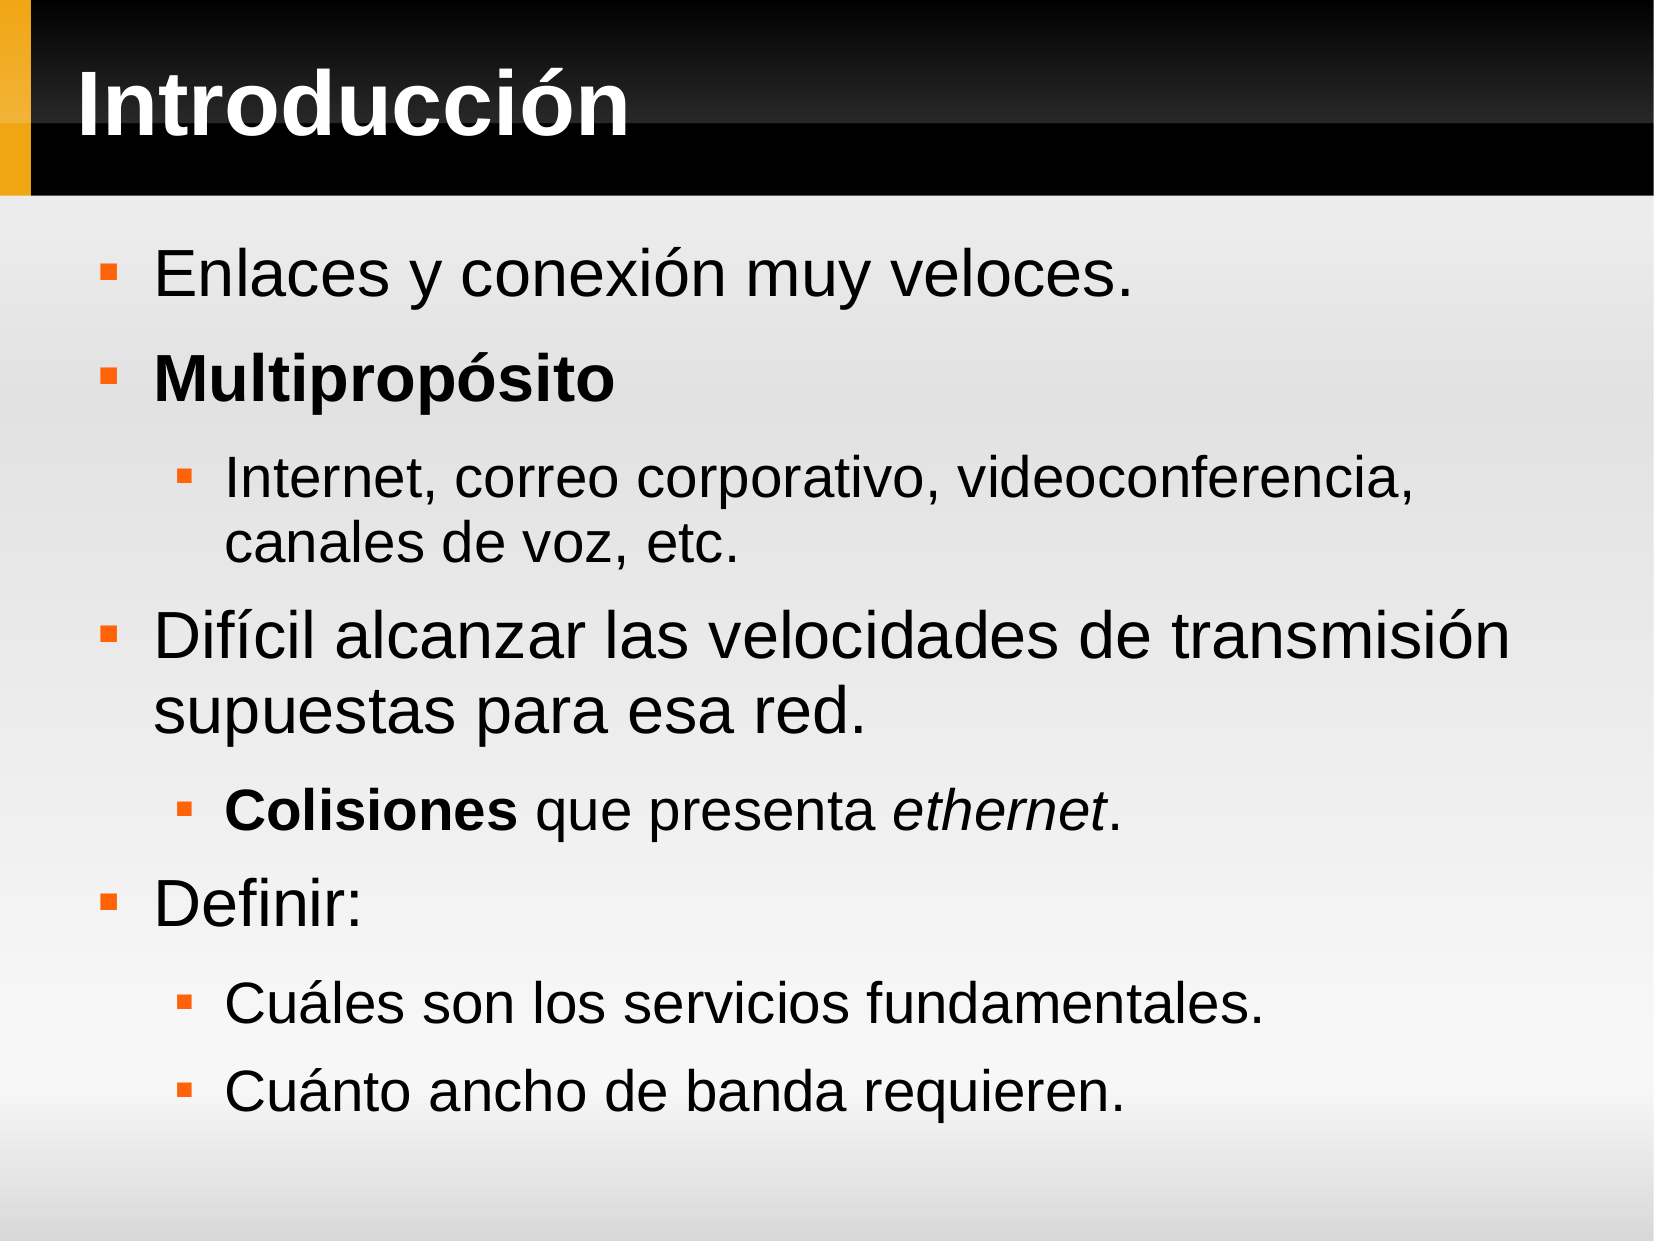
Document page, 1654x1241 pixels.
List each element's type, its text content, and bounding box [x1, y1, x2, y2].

title Introducción [76, 0, 1565, 208]
list Enlaces y conexión muy veloces. Multipropósito Internet, correo corporativo, videoconferencia, canales de voz, etc. Difícil alcanzar las velocidades de transmisión supuestas para esa red. Colisiones que presenta ethernet. Definir: Cuáles son los servicios fundamentales. Cuánto ancho de banda requieren. [82, 236, 1571, 1179]
picture [0, 0, 1654, 1241]
